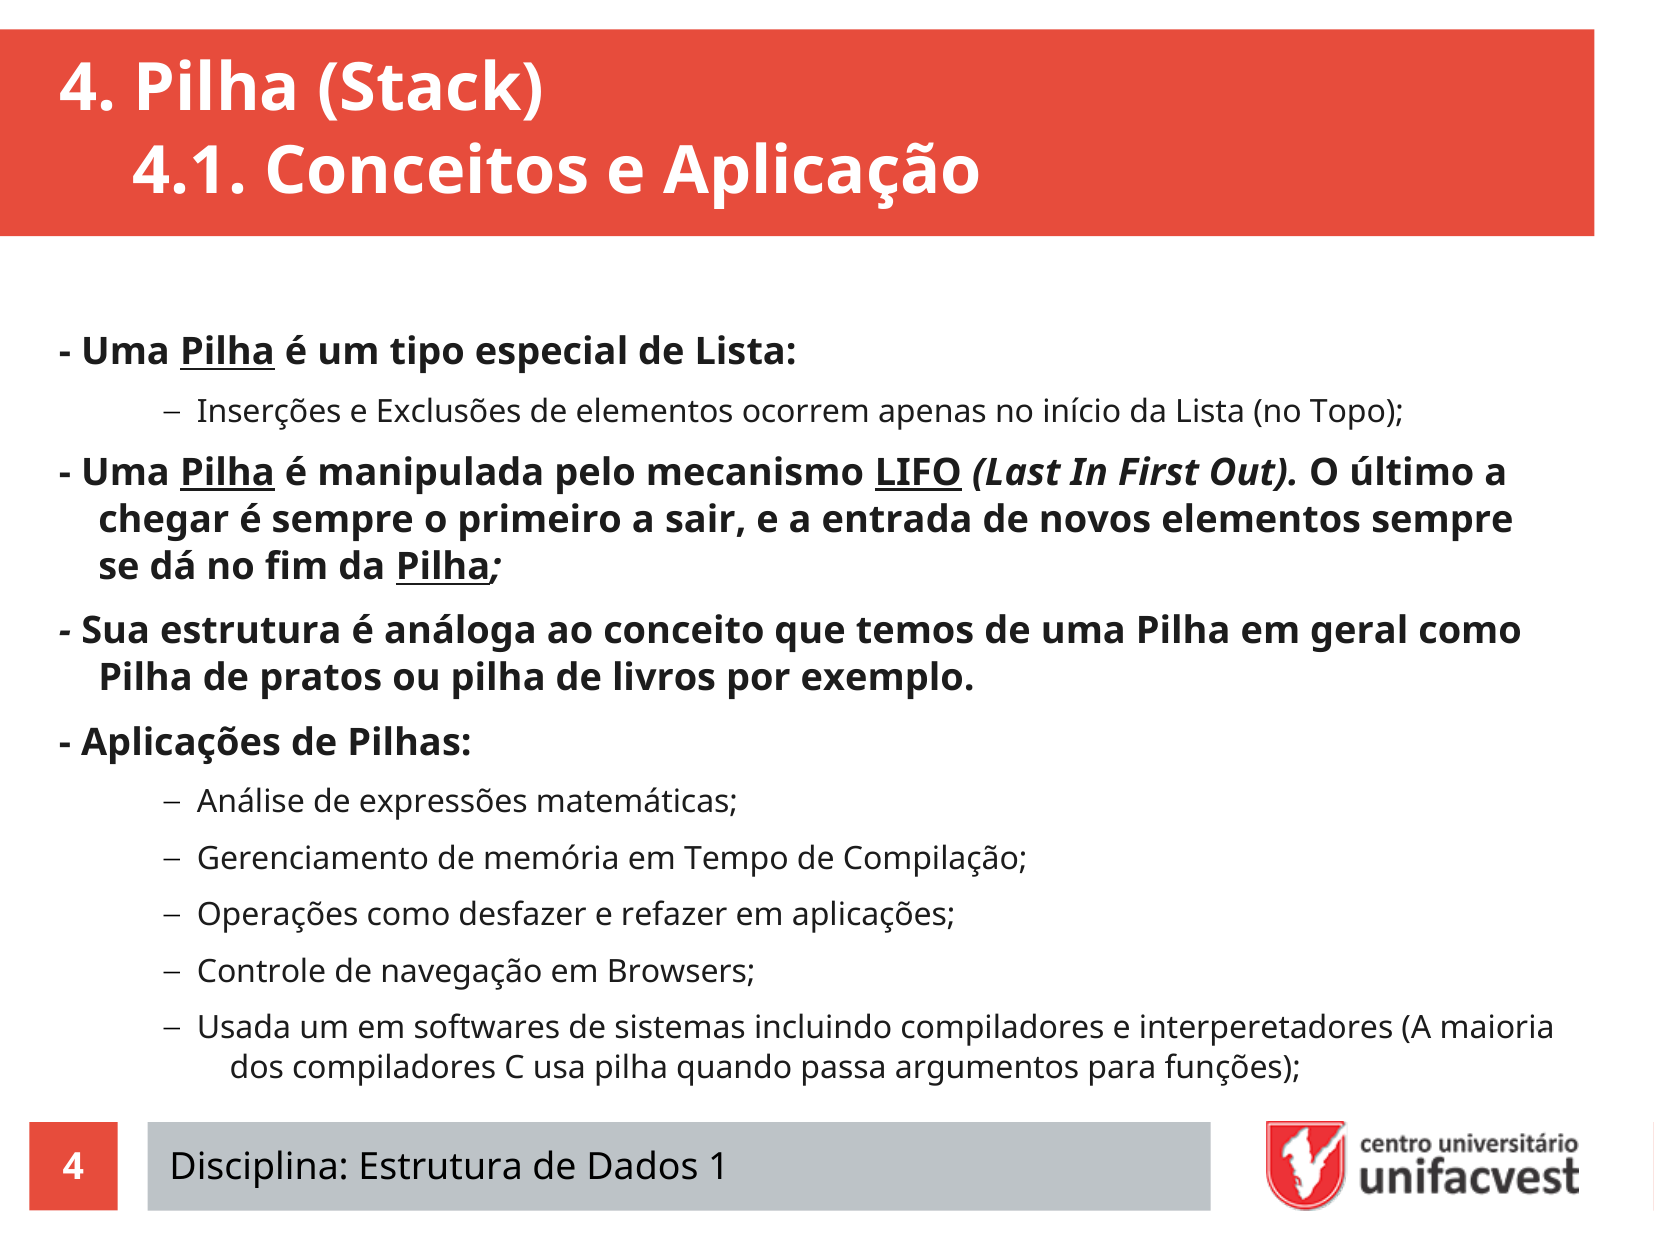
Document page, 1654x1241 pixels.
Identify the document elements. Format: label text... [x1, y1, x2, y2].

picture [1266, 1121, 1579, 1211]
text_box [1238, 1120, 1654, 1212]
list - Uma Pilha é um tipo especial de Lista: Inserções e Exclusões de elementos ocorrem apenas no início da Lista (no Topo); - Uma Pilha é manipulada pelo mecanismo LIFO (Last In First Out). O último a chegar é sempre o primeiro a sair, e a entrada de novos elementos sempre se dá no fim da Pilha; - Sua estrutura é análoga ao conceito que temos de uma Pilha em geral como Pilha de pratos ou pilha de livros por exemplo. - Aplicações de Pilhas: Análise de expressões matemáticas; Gerenciamento de memória em Tempo de Compilação; Operações como desfazer e refazer em aplicações; Controle de navegação em Browsers; Usada um em softwares de sistemas incluindo compiladores e interperetadores (A maioria dos compiladores C usa pilha quando passa argumentos para funções); [59, 324, 1566, 1093]
title 4. Pilha (Stack) 4.1. Conceitos e Aplicação [59, 59, 1595, 207]
text_box Disciplina: Estrutura de Dados 1 [154, 1132, 1205, 1196]
